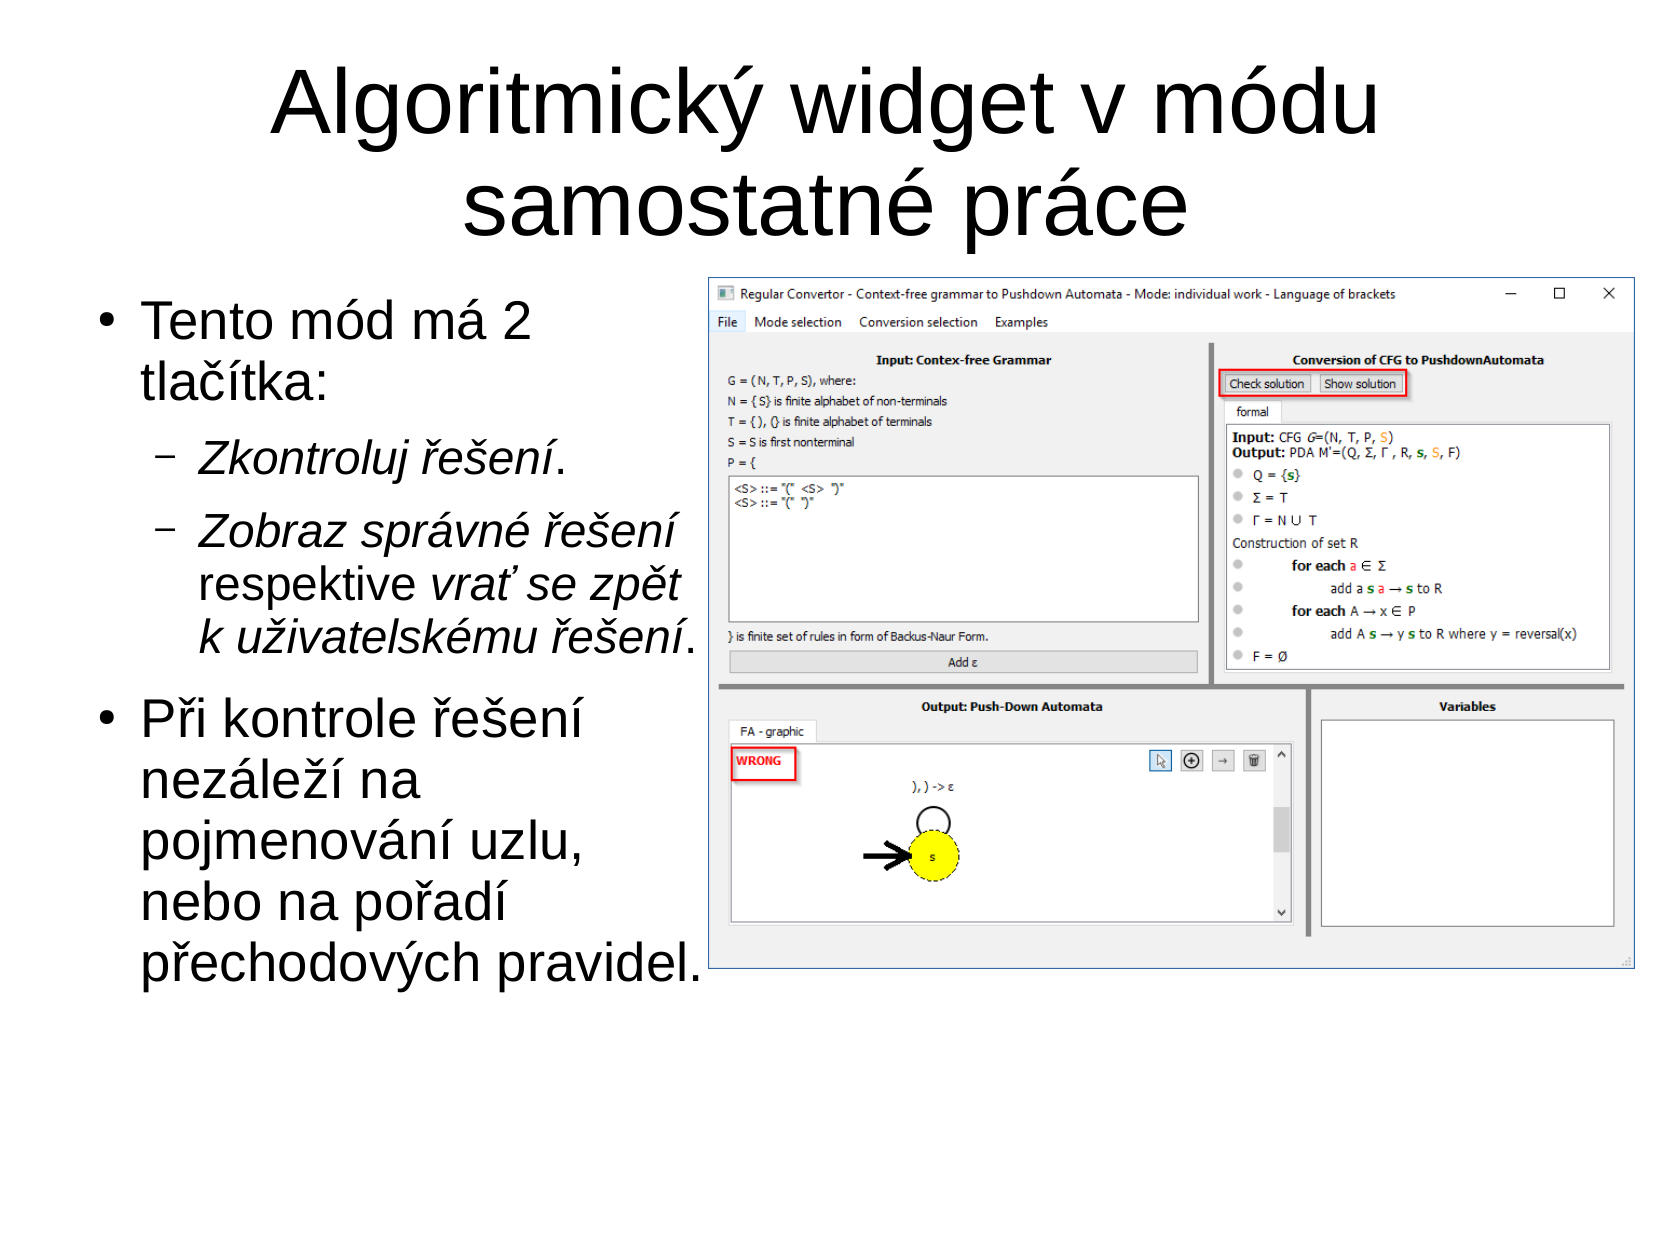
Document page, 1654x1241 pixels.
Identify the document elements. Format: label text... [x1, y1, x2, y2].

picture [708, 277, 1635, 969]
list Tento mód má 2 tlačítka: Zkontroluj řešení. Zobraz správné řešení respektive vrať se zpět k uživatelskému řešení. Při kontrole řešení nezáleží na pojmenování uzlu, nebo na pořadí přechodových pravidel. [82, 290, 709, 1010]
title Algoritmický widget v módu samostatné práce [82, 49, 1571, 257]
